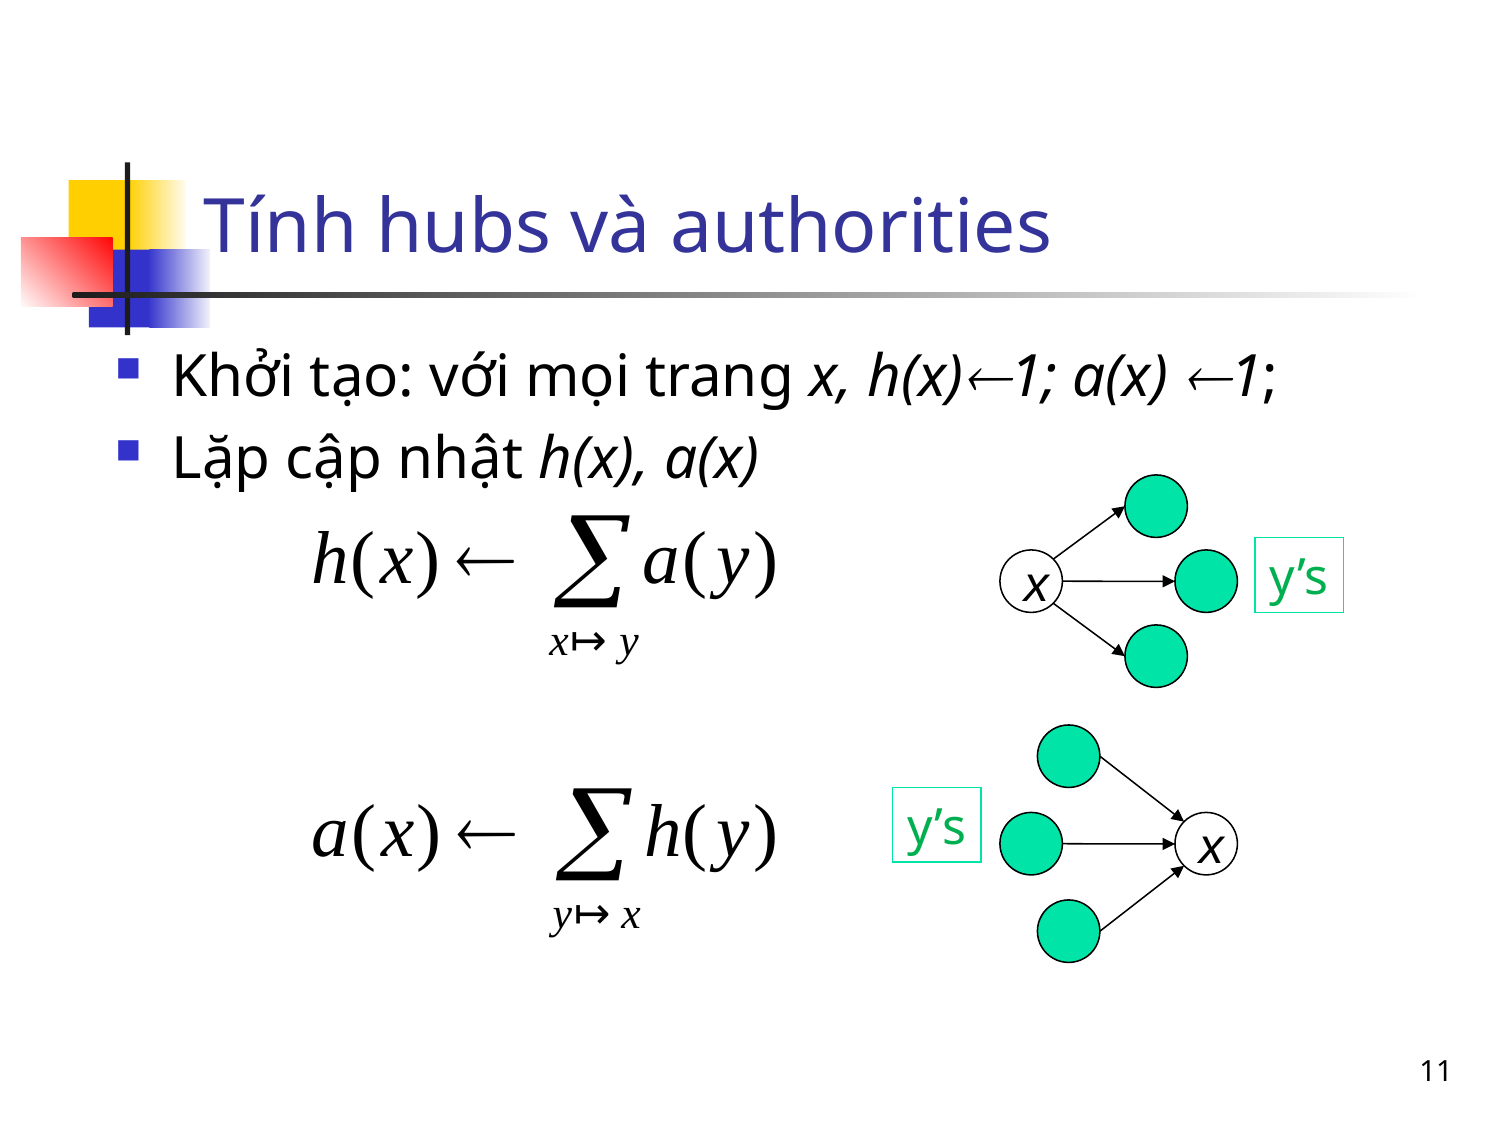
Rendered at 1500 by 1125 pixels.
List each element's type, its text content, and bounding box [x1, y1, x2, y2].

chart [300, 503, 795, 679]
text_box y’s [892, 787, 981, 863]
list Khởi tạo: với mọi trang x, h(x)1; a(x) 1; Lặp cập nhật h(x), a(x) [100, 331, 1469, 504]
picture [300, 502, 794, 678]
picture [300, 774, 794, 950]
text_box x [1175, 812, 1238, 875]
title Tính hubs và authorities [188, 35, 1468, 275]
slide_number <number> [1155, 1024, 1468, 1100]
text_box x [999, 549, 1063, 613]
text_box y’s [1254, 537, 1344, 613]
